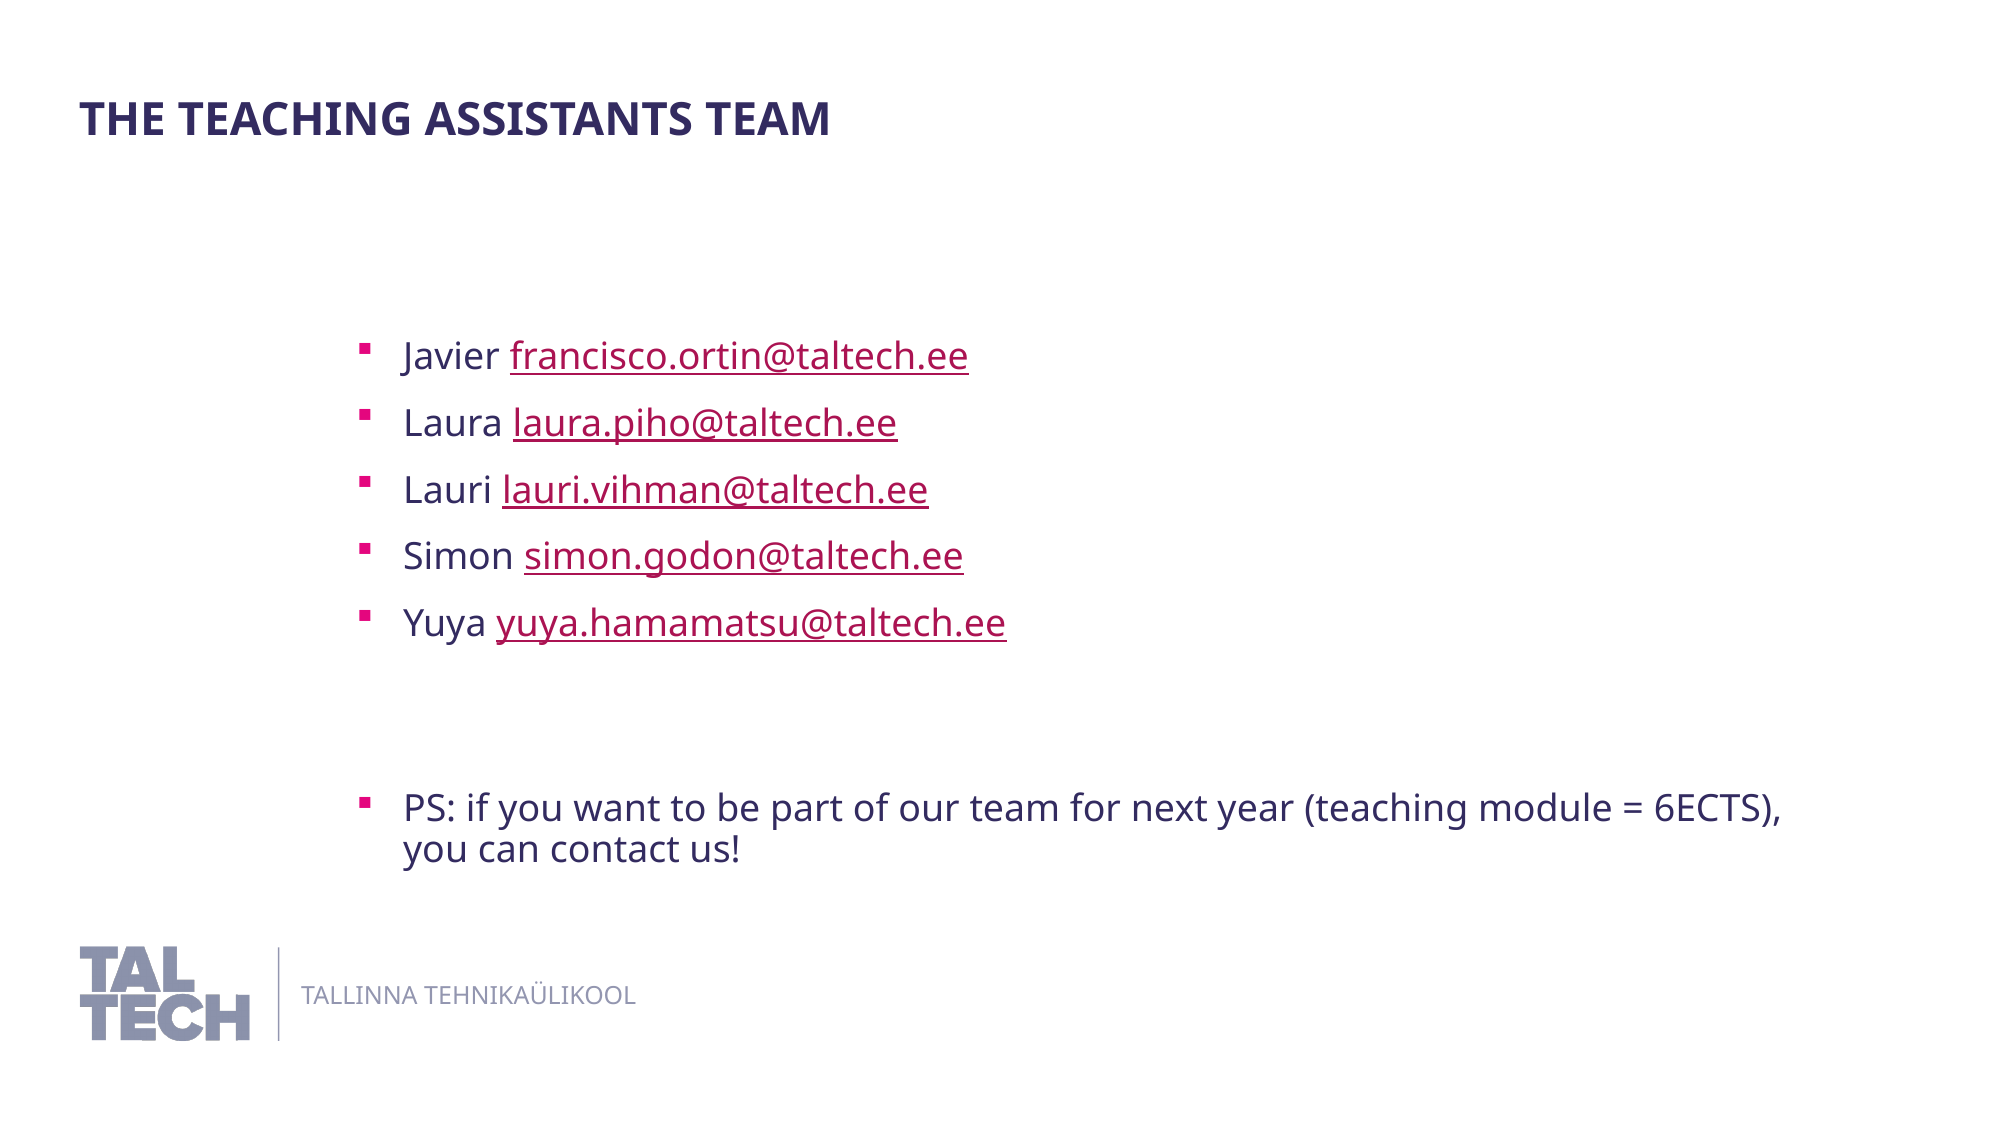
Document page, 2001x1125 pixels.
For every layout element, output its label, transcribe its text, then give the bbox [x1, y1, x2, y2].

text_box Javier francisco.ortin@taltech.ee Laura laura.piho@taltech.ee Lauri lauri.vihman@taltech.ee Simon simon.godon@taltech.ee Yuya yuya.hamamatsu@taltech.ee PS: if you want to be part of our team for next year (teaching module = 6ECTS), you can contact us! [356, 267, 1800, 947]
text_box The teaching assistants team [78, 90, 1800, 223]
picture [75, 940, 254, 1047]
